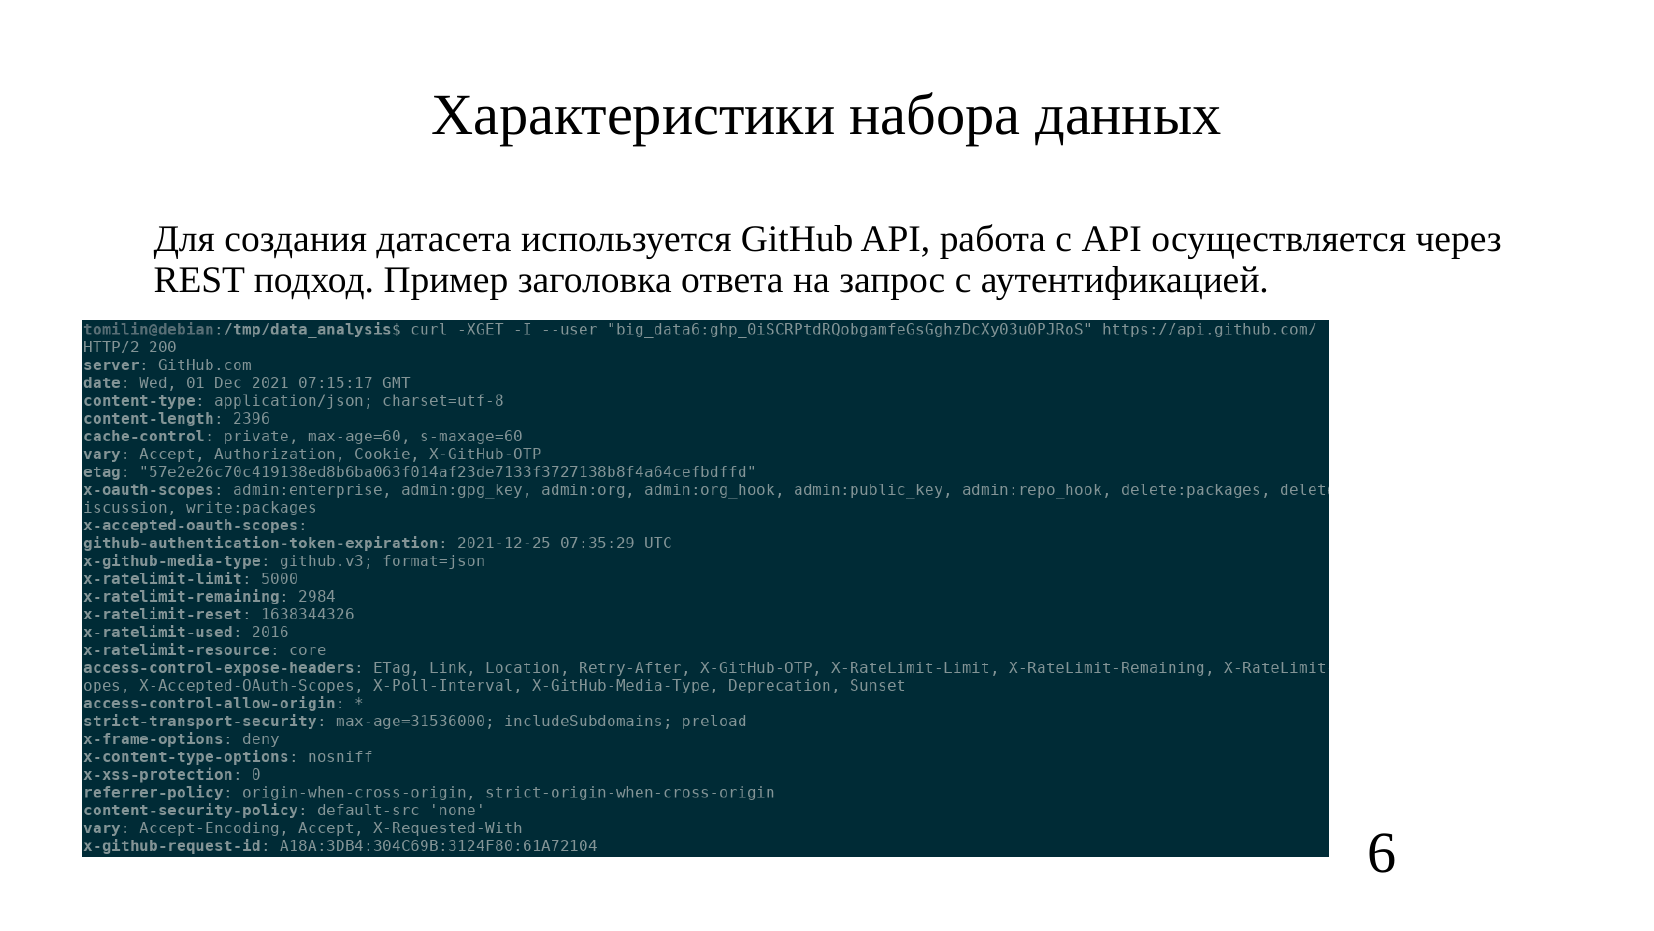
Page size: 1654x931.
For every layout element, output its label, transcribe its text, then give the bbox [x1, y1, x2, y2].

picture [132, 841, 138, 850]
picture [206, 594, 212, 601]
picture [441, 790, 446, 799]
picture [103, 487, 110, 494]
picture [141, 523, 147, 532]
picture [226, 627, 231, 636]
picture [272, 754, 278, 761]
picture [113, 538, 119, 547]
picture [862, 327, 867, 336]
picture [169, 790, 175, 799]
picture [393, 378, 399, 387]
picture [168, 808, 175, 814]
picture [138, 737, 147, 743]
picture [131, 612, 138, 618]
picture [206, 754, 212, 761]
picture [272, 523, 278, 532]
picture [112, 790, 119, 797]
picture [112, 754, 119, 761]
picture [187, 416, 194, 425]
picture [271, 324, 278, 334]
picture [84, 378, 91, 387]
picture [197, 754, 203, 764]
picture [159, 630, 166, 636]
picture [84, 470, 91, 476]
picture [132, 398, 138, 405]
picture [300, 327, 306, 334]
picture [271, 665, 278, 672]
picture [197, 487, 203, 494]
picture [244, 808, 250, 817]
picture [244, 594, 250, 601]
picture [291, 663, 296, 672]
picture [617, 680, 621, 690]
picture [141, 327, 147, 334]
picture [318, 663, 334, 672]
picture [103, 559, 110, 568]
picture [309, 701, 315, 710]
picture [366, 541, 371, 550]
picture [254, 841, 259, 850]
picture [103, 843, 110, 853]
picture [141, 772, 147, 782]
picture [113, 576, 119, 583]
picture [159, 665, 166, 672]
title <number> [637, 774, 1654, 931]
picture [159, 576, 166, 583]
picture [1217, 327, 1222, 336]
picture [113, 487, 119, 494]
picture [187, 398, 194, 405]
picture [131, 594, 138, 601]
picture [132, 416, 138, 423]
picture [131, 576, 138, 583]
picture [131, 648, 138, 654]
picture [169, 665, 175, 672]
picture [179, 324, 184, 334]
picture [178, 487, 184, 494]
picture [215, 594, 222, 601]
picture [151, 556, 156, 565]
picture [113, 431, 119, 440]
picture [156, 324, 171, 334]
picture [178, 843, 184, 850]
picture [197, 719, 203, 728]
picture [151, 841, 156, 850]
picture [244, 559, 250, 568]
picture [132, 538, 138, 547]
picture [273, 790, 278, 799]
picture [112, 380, 119, 387]
picture [168, 416, 175, 423]
picture [104, 470, 119, 479]
picture [188, 487, 194, 497]
picture [319, 327, 325, 334]
picture [94, 416, 100, 423]
picture [141, 843, 147, 850]
picture [206, 843, 212, 850]
list Для создания датасета используется GitHub API, работа с API осуществляется через REST подход. Пример заголовка ответа на запрос с аутентификацией. [82, 217, 1571, 774]
picture [243, 327, 250, 334]
picture [197, 843, 203, 850]
picture [85, 665, 91, 672]
picture [328, 327, 334, 334]
picture [299, 665, 306, 672]
picture [103, 327, 110, 334]
picture [215, 772, 222, 779]
picture [187, 843, 194, 853]
picture [215, 576, 222, 583]
picture [112, 701, 119, 707]
picture [179, 538, 184, 547]
picture [140, 790, 147, 797]
picture [159, 701, 166, 707]
picture [85, 541, 91, 550]
picture [159, 612, 166, 618]
picture [197, 665, 203, 672]
picture [94, 398, 100, 405]
picture [159, 594, 166, 601]
picture [271, 594, 278, 603]
picture [159, 772, 166, 779]
picture [141, 485, 147, 494]
picture [113, 594, 119, 601]
picture [178, 772, 184, 779]
picture [178, 790, 184, 797]
picture [140, 754, 147, 761]
picture [207, 413, 212, 423]
picture [244, 665, 250, 675]
title Характеристики набора данных [82, 37, 1571, 193]
picture [262, 754, 268, 761]
picture [169, 520, 175, 529]
picture [112, 665, 119, 672]
picture [235, 754, 239, 764]
picture [169, 737, 175, 746]
picture [179, 398, 184, 408]
picture [187, 556, 194, 565]
picture [141, 380, 147, 387]
